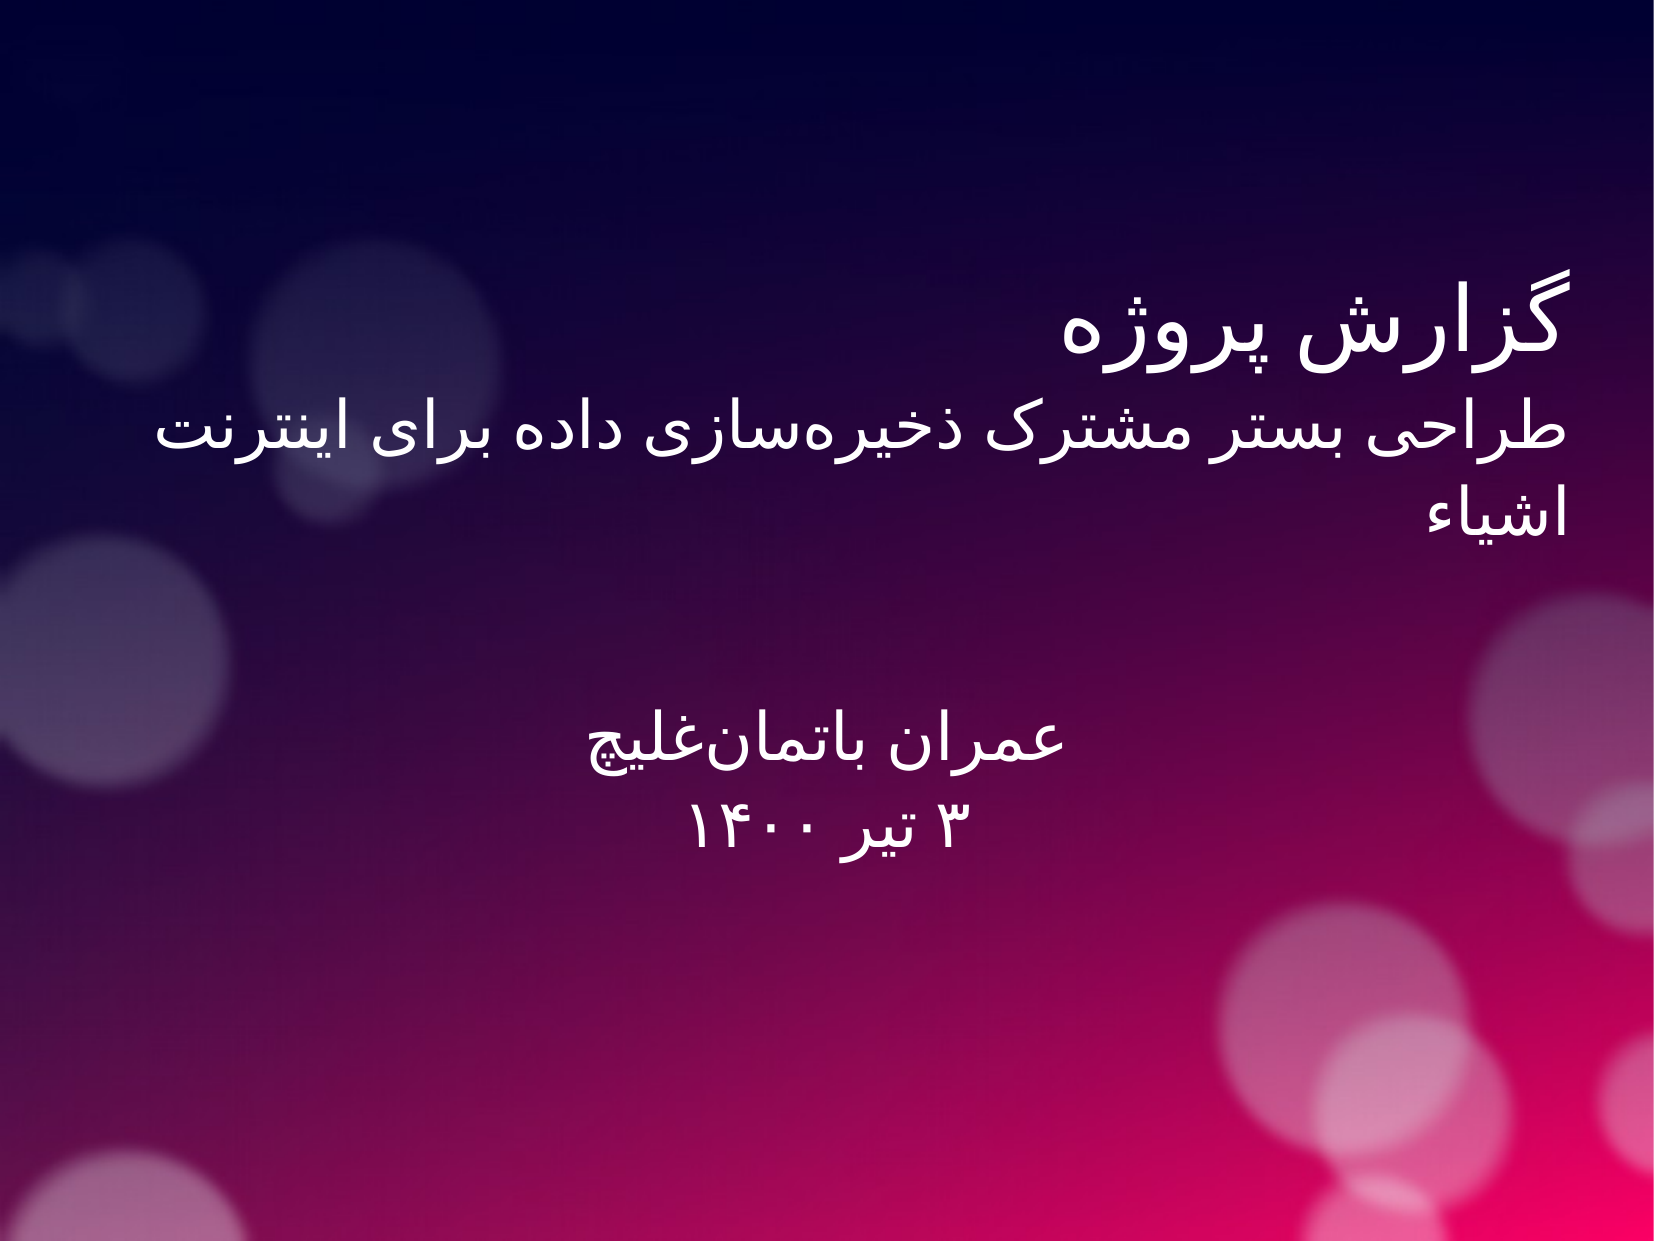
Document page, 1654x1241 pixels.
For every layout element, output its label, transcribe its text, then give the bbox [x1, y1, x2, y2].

title گزارش پروژه طراحی بستر مشترک ذخیره‌سازی داده برای اینترنت اشیاء [82, 312, 1571, 520]
picture [0, 0, 1654, 1241]
subtitle عمران باتمان‌غلیچ ۳ تیر ۱۴۰۰ [82, 566, 1571, 1010]
